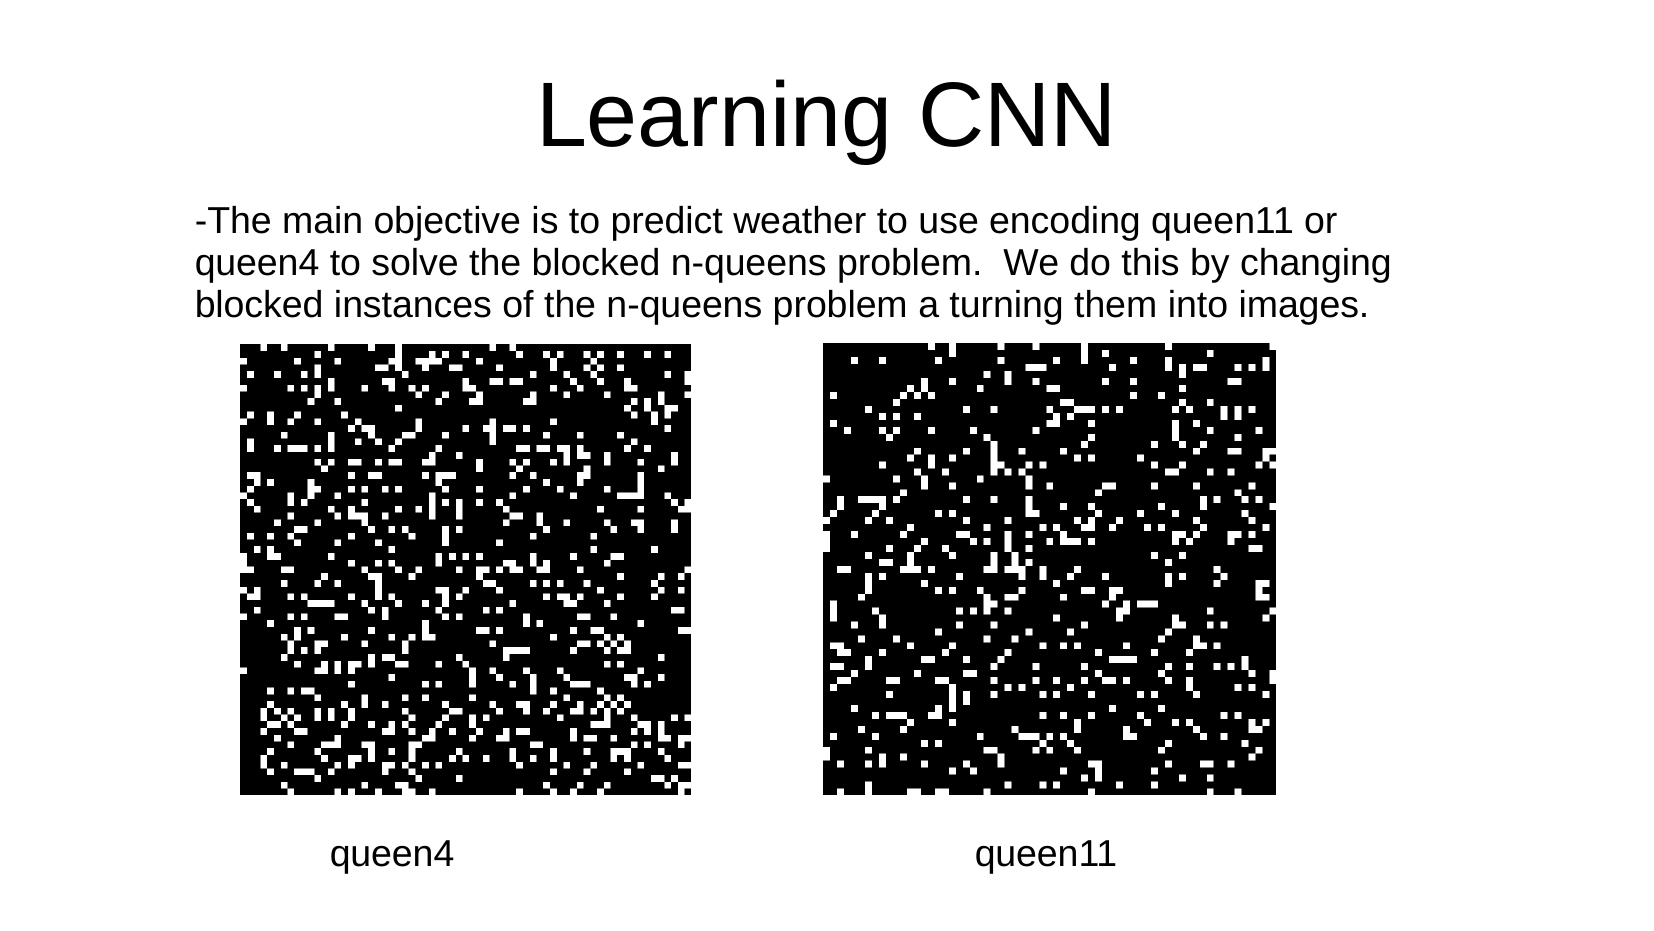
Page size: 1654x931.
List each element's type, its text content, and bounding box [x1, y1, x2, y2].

picture [823, 343, 1276, 796]
title Learning CNN [82, 37, 1571, 193]
text_box queen11 [960, 825, 1186, 882]
text_box -The main objective is to predict weather to use encoding queen11 or queen4 to solve the blocked n-queens problem. We do this by changing blocked instances of the n-queens problem a turning them into images. [180, 192, 1426, 391]
text_box queen4 [315, 825, 586, 882]
picture [240, 344, 691, 796]
